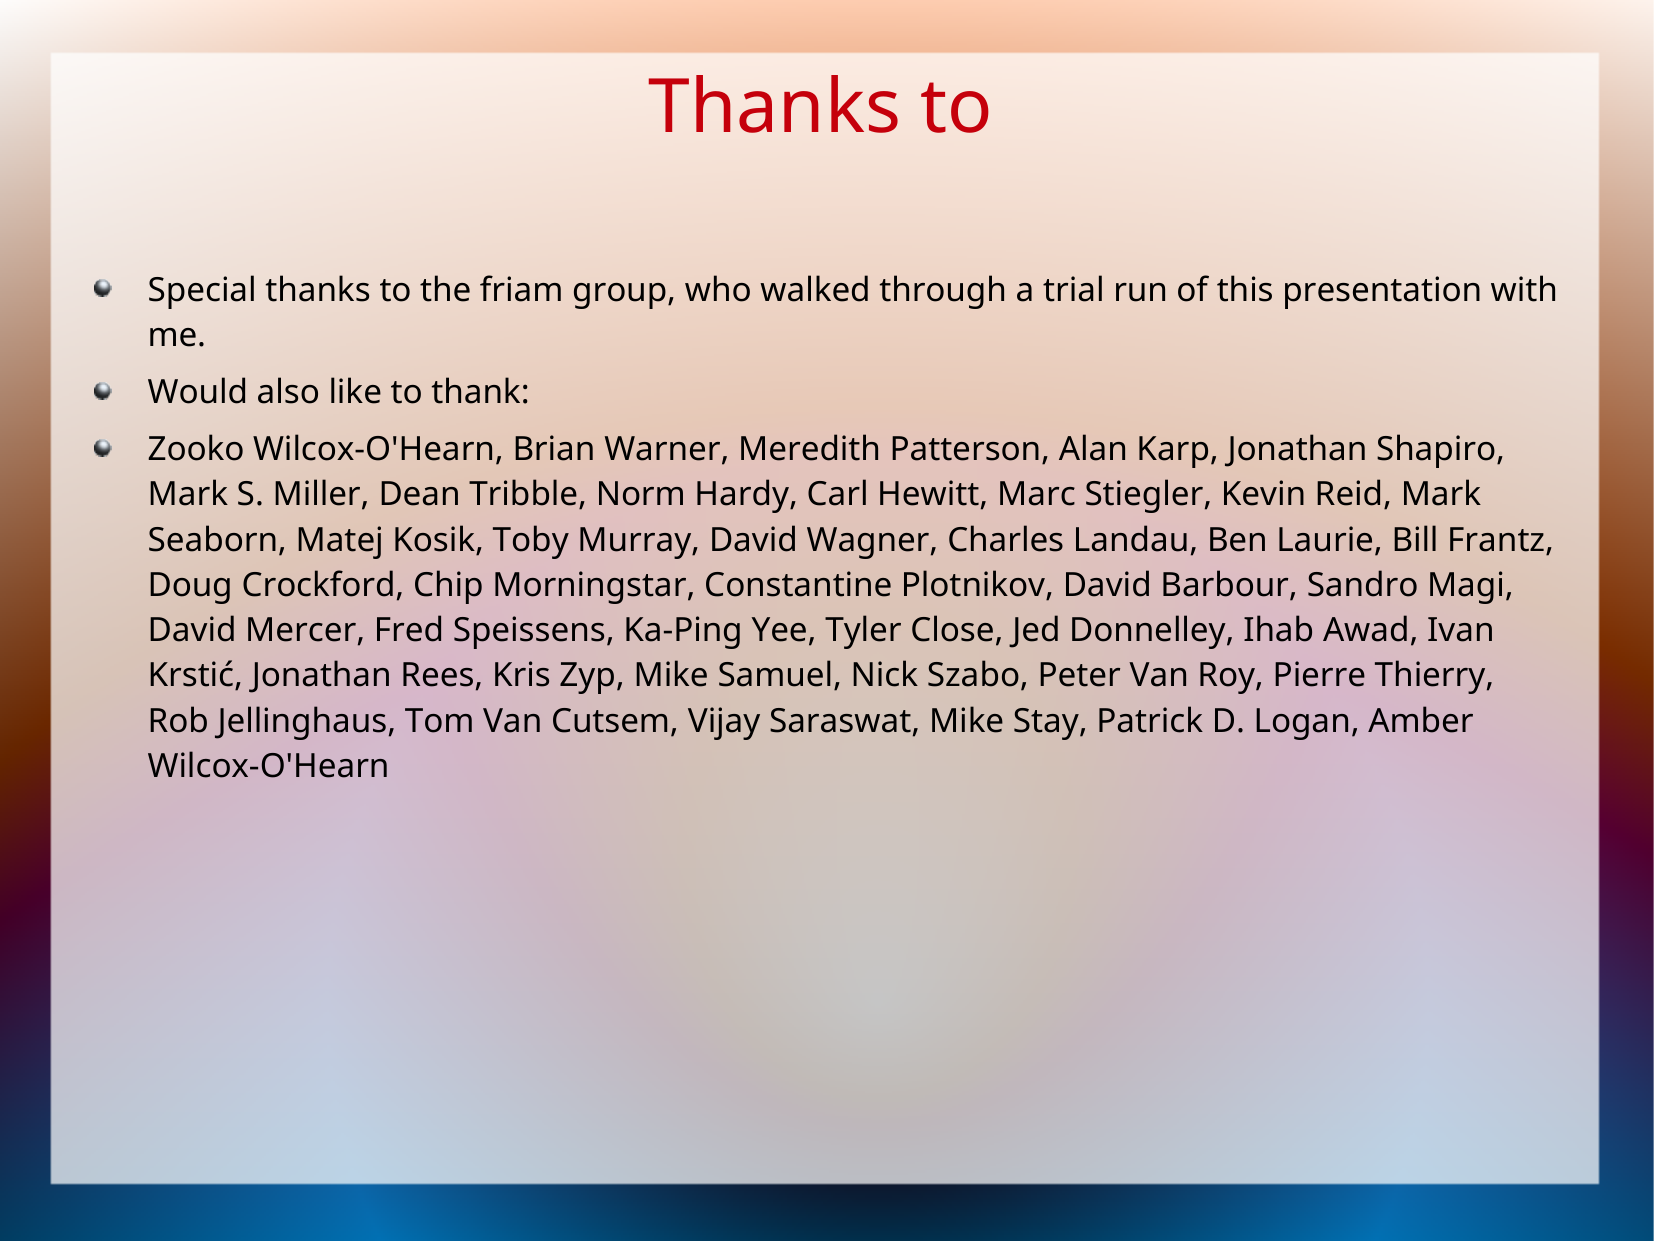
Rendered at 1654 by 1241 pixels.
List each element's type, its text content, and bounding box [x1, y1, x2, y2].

picture [0, 0, 1654, 1241]
list Special thanks to the friam group, who walked through a trial run of this presentation with me. Would also like to thank: Zooko Wilcox-O'Hearn, Brian Warner, Meredith Patterson, Alan Karp, Jonathan Shapiro, Mark S. Miller, Dean Tribble, Norm Hardy, Carl Hewitt, Marc Stiegler, Kevin Reid, Mark Seaborn, Matej Kosik, Toby Murray, David Wagner, Charles Landau, Ben Laurie, Bill Frantz, Doug Crockford, Chip Morningstar, Constantine Plotnikov, David Barbour, Sandro Magi, David Mercer, Fred Speissens, Ka-Ping Yee, Tyler Close, Jed Donnelley, Ihab Awad, Ivan Krstić, Jonathan Rees, Kris Zyp, Mike Samuel, Nick Szabo, Peter Van Roy, Pierre Thierry, Rob Jellinghaus, Tom Van Cutsem, Vijay Saraswat, Mike Stay, Patrick D. Logan, Amber Wilcox-O'Hearn [76, 265, 1565, 1070]
title Thanks to [76, 7, 1565, 200]
